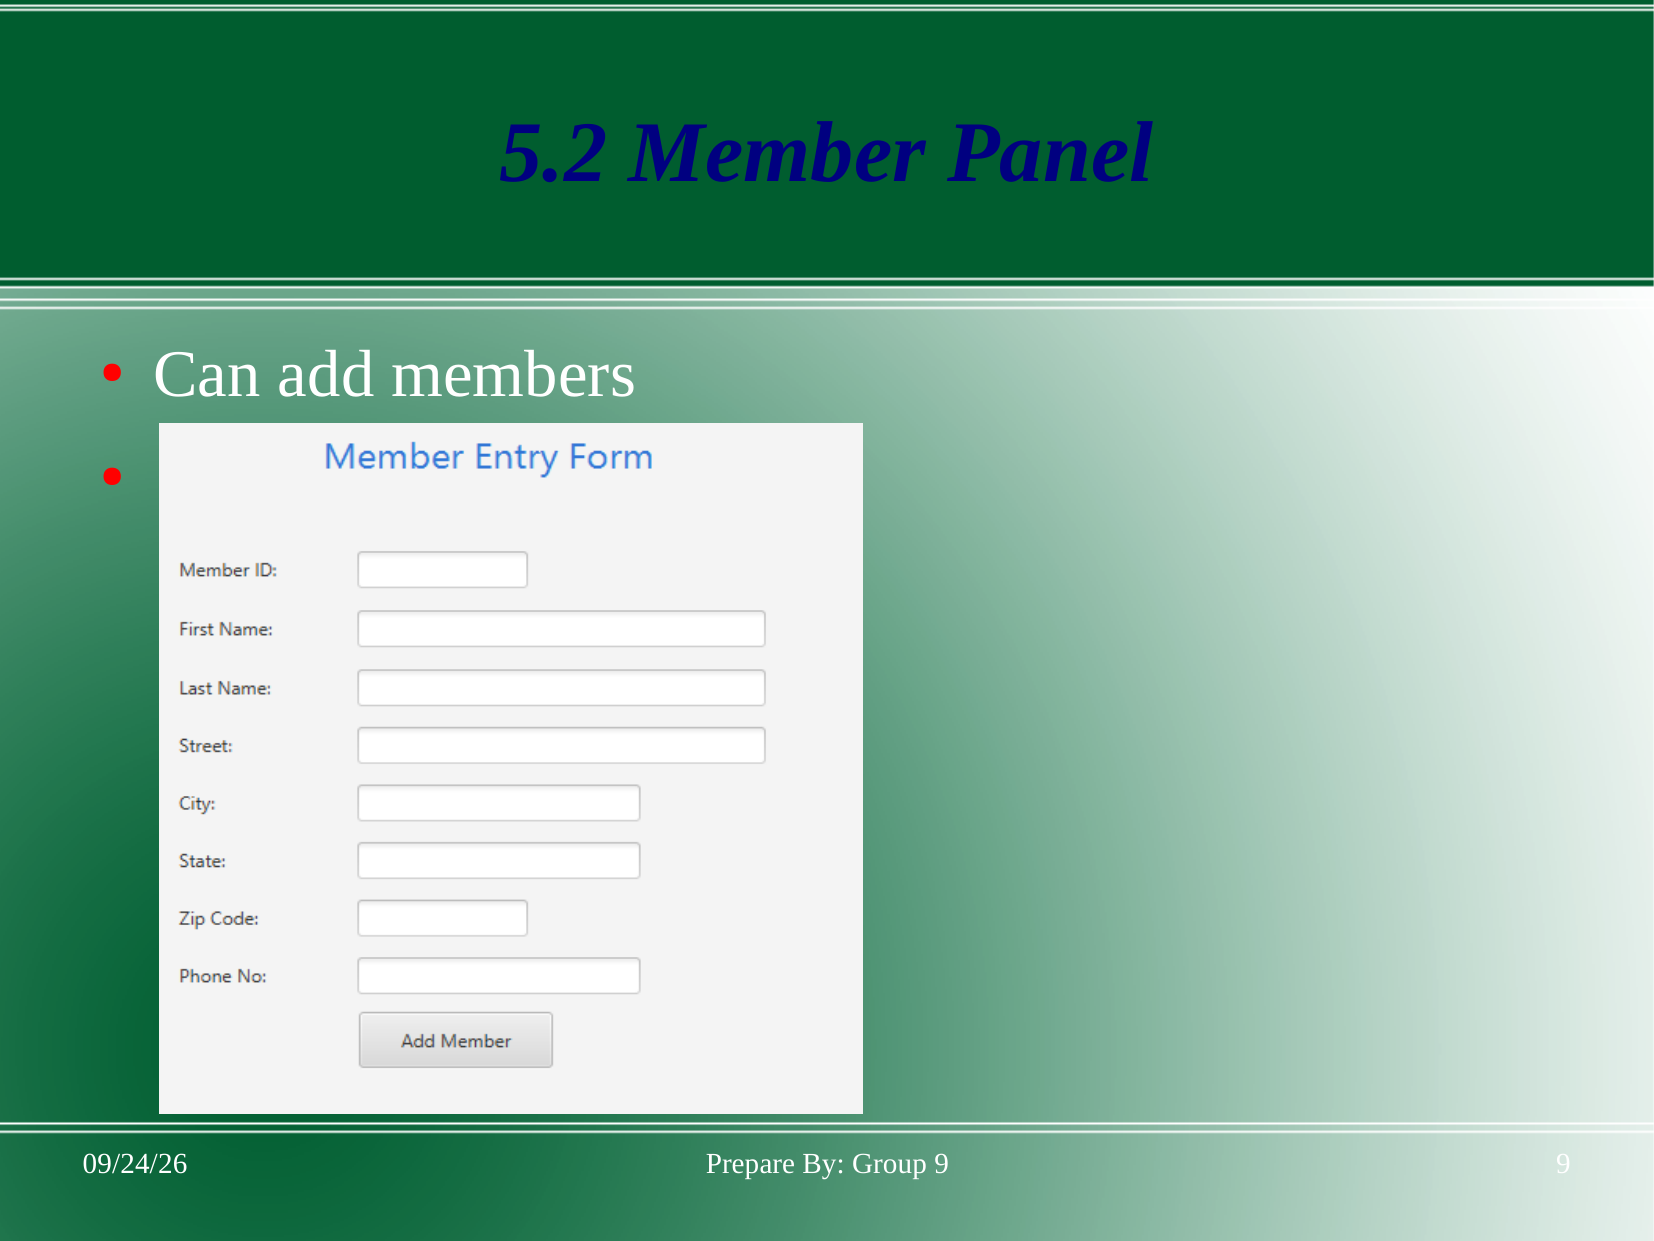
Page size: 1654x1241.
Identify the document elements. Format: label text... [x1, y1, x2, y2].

list Can add members [82, 337, 1571, 1052]
title 5.2 Member Panel [82, 49, 1571, 257]
picture [0, 0, 1654, 1241]
